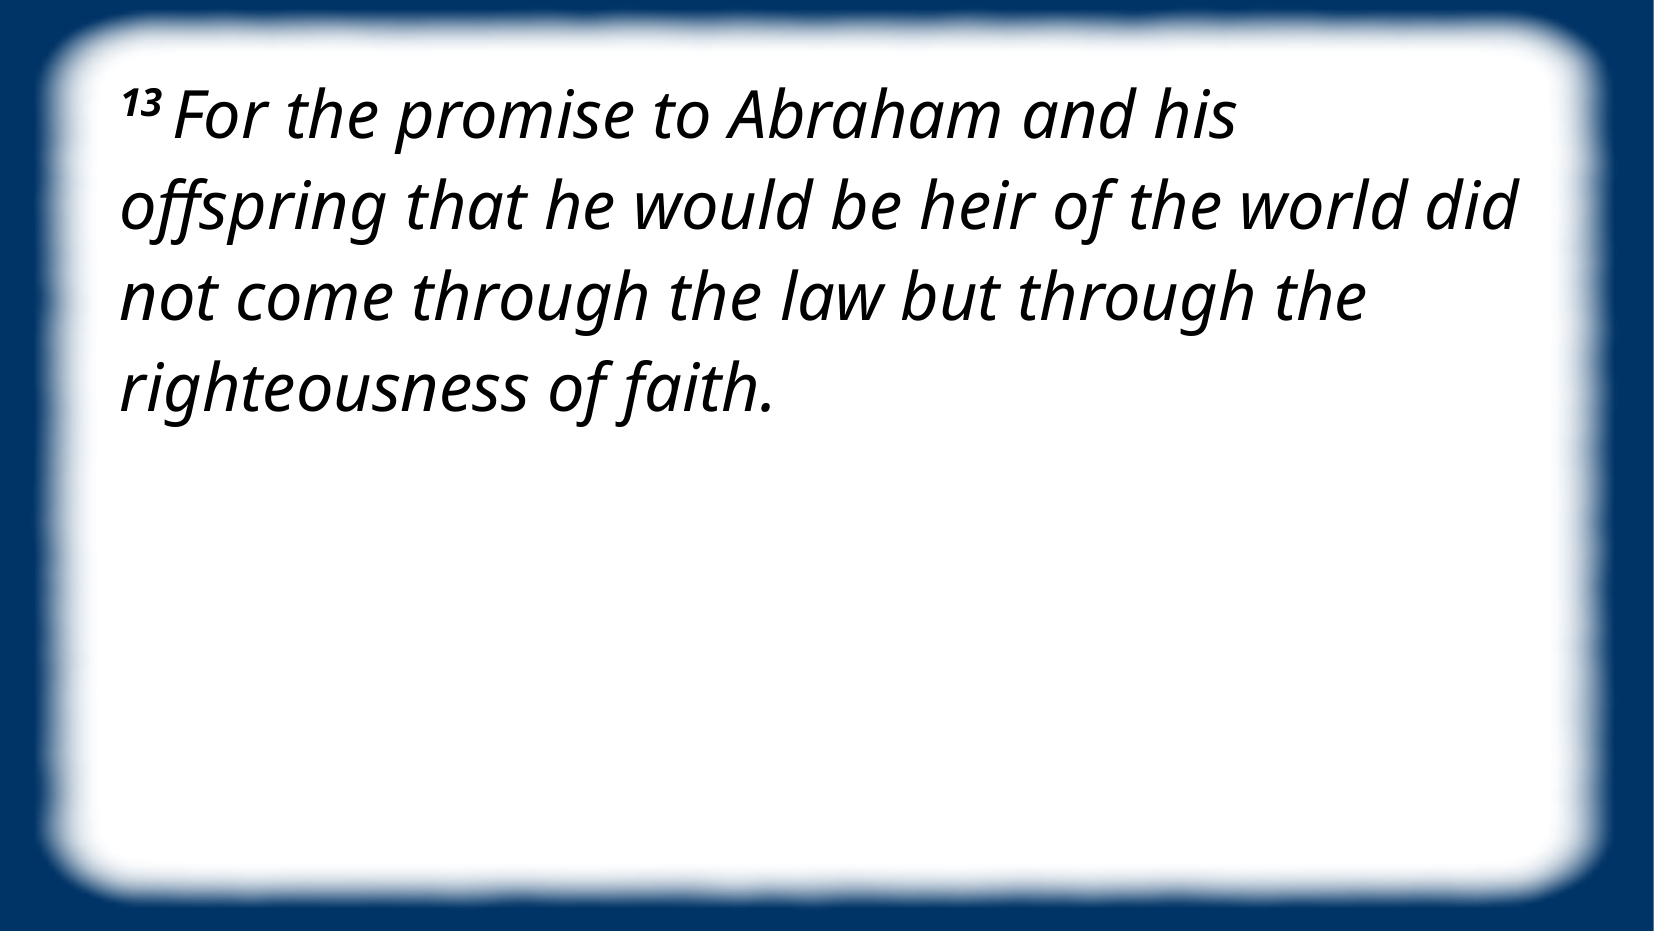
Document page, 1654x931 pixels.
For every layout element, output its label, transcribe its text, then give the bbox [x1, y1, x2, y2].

text_box 13 For the promise to Abraham and his offspring that he would be heir of the world did not come through the law but through the righteousness of faith. [105, 60, 1546, 430]
picture [0, 0, 1654, 931]
